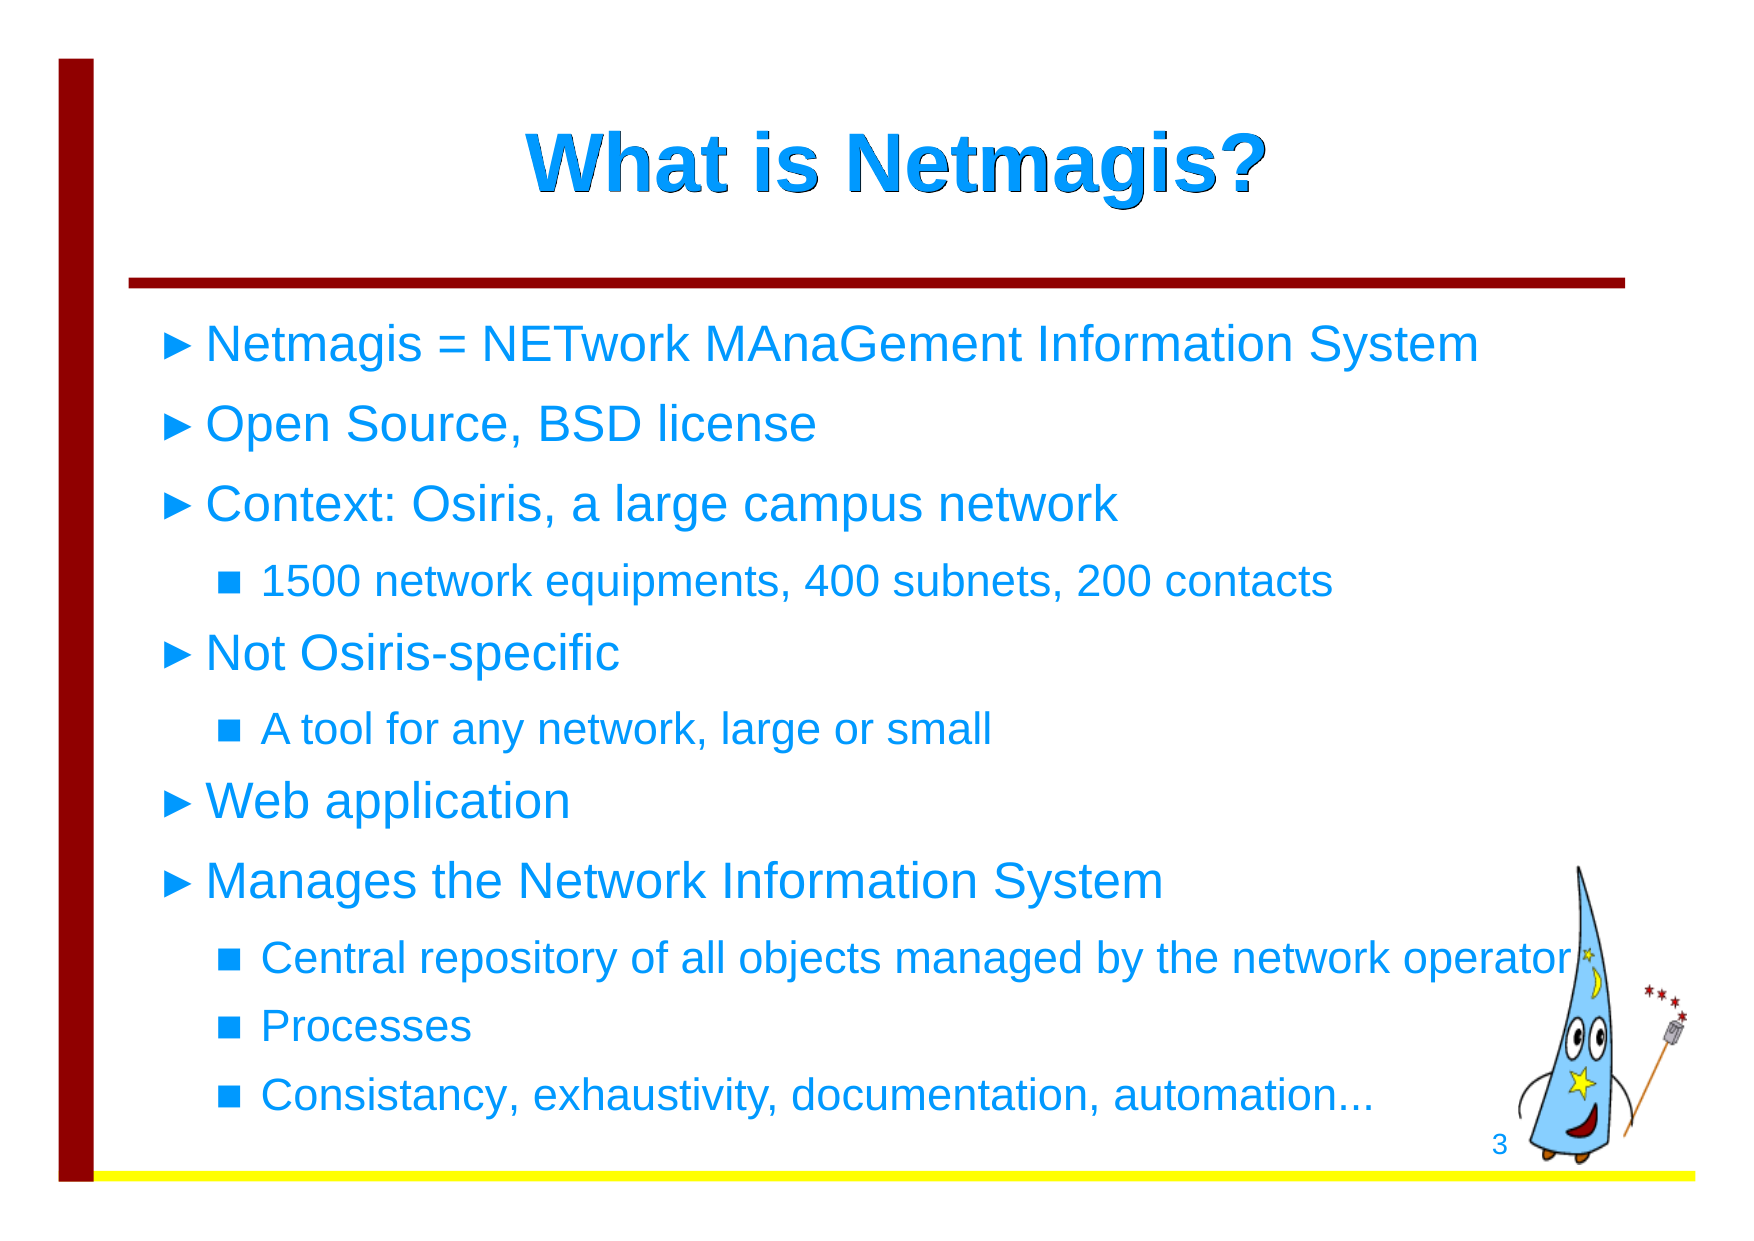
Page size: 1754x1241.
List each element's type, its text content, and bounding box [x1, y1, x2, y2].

title What is Netmagis? [152, 74, 1643, 252]
list Netmagis = NETwork MAnaGement Information System Open Source, BSD license Context: Osiris, a large campus network 1500 network equipments, 400 subnets, 200 contacts Not Osiris-specific A tool for any network, large or small Web application Manages the Network Information System Central repository of all objects managed by the network operator Processes Consistancy, exhaustivity, documentation, automation... [140, 315, 1614, 1128]
picture [1518, 865, 1687, 1165]
